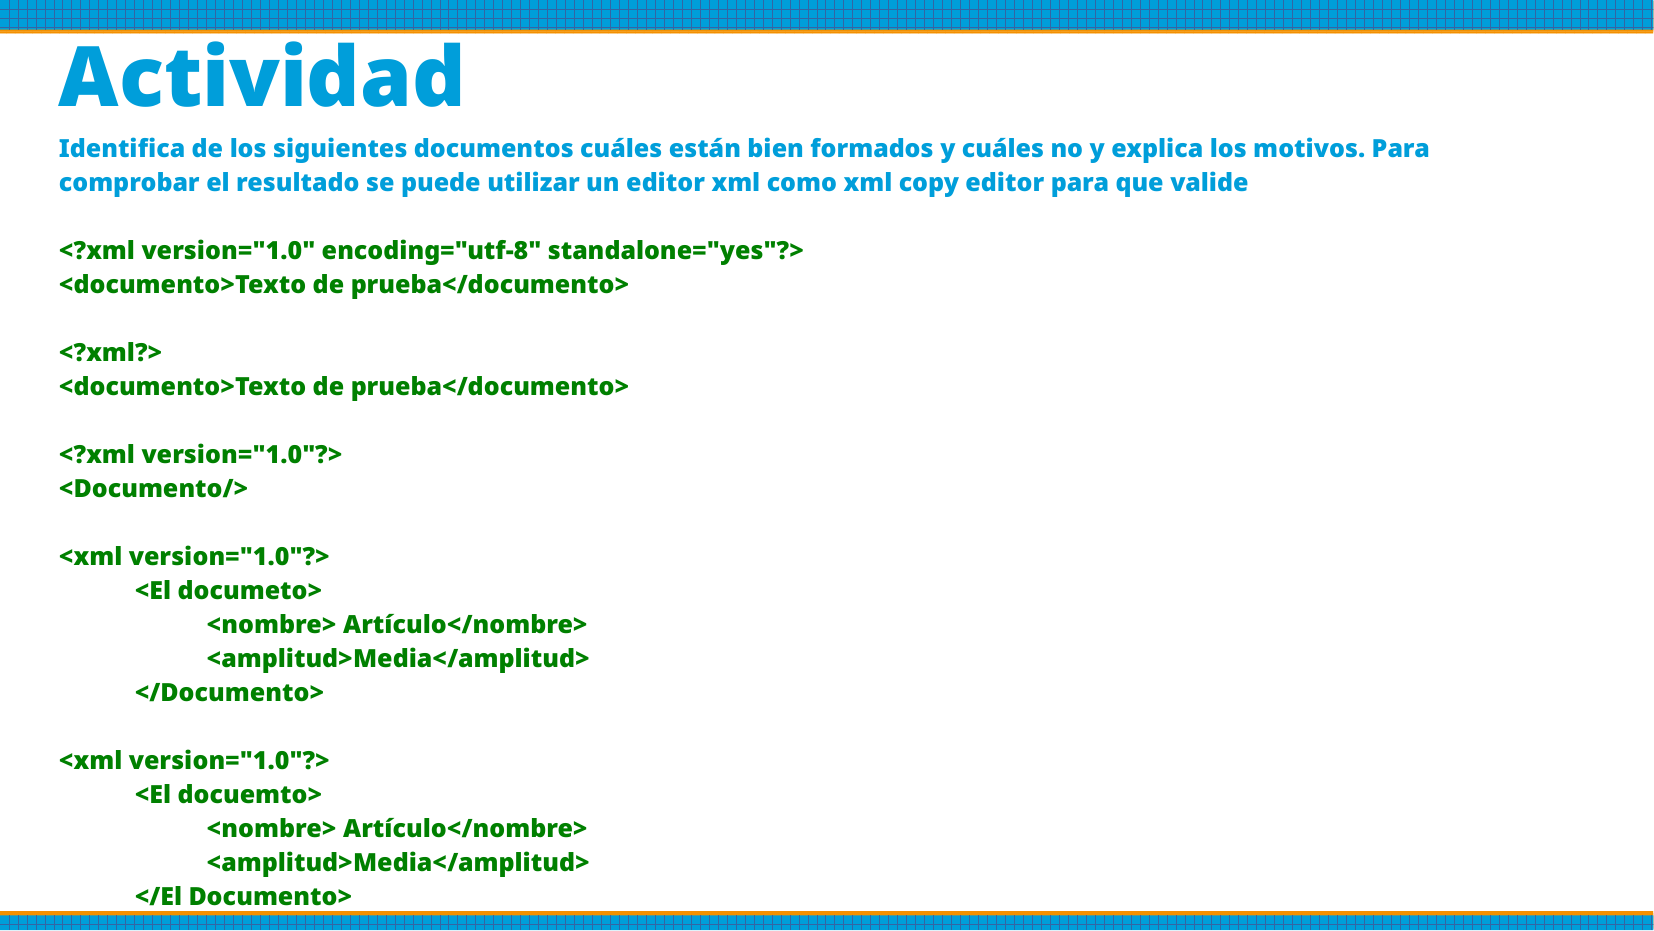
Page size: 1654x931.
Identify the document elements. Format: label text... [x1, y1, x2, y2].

subtitle Actividad Identifica de los siguientes documentos cuáles están bien formados y cuáles no y explica los motivos. Para comprobar el resultado se puede utilizar un editor xml como xml copy editor para que valide <?xml version="1.0" encoding="utf-8" standalone="yes"?> <documento>Texto de prueba</documento> <?xml?> <documento>Texto de prueba</documento> <?xml version="1.0"?> <Documento/> <xml version="1.0"?> <El documeto> <nombre> Artículo</nombre> <amplitud>Media</amplitud> </Documento> <xml version="1.0"?> <El docuemto> <nombre> Artículo</nombre> <amplitud>Media</amplitud> </El Documento> [59, 53, 1536, 877]
